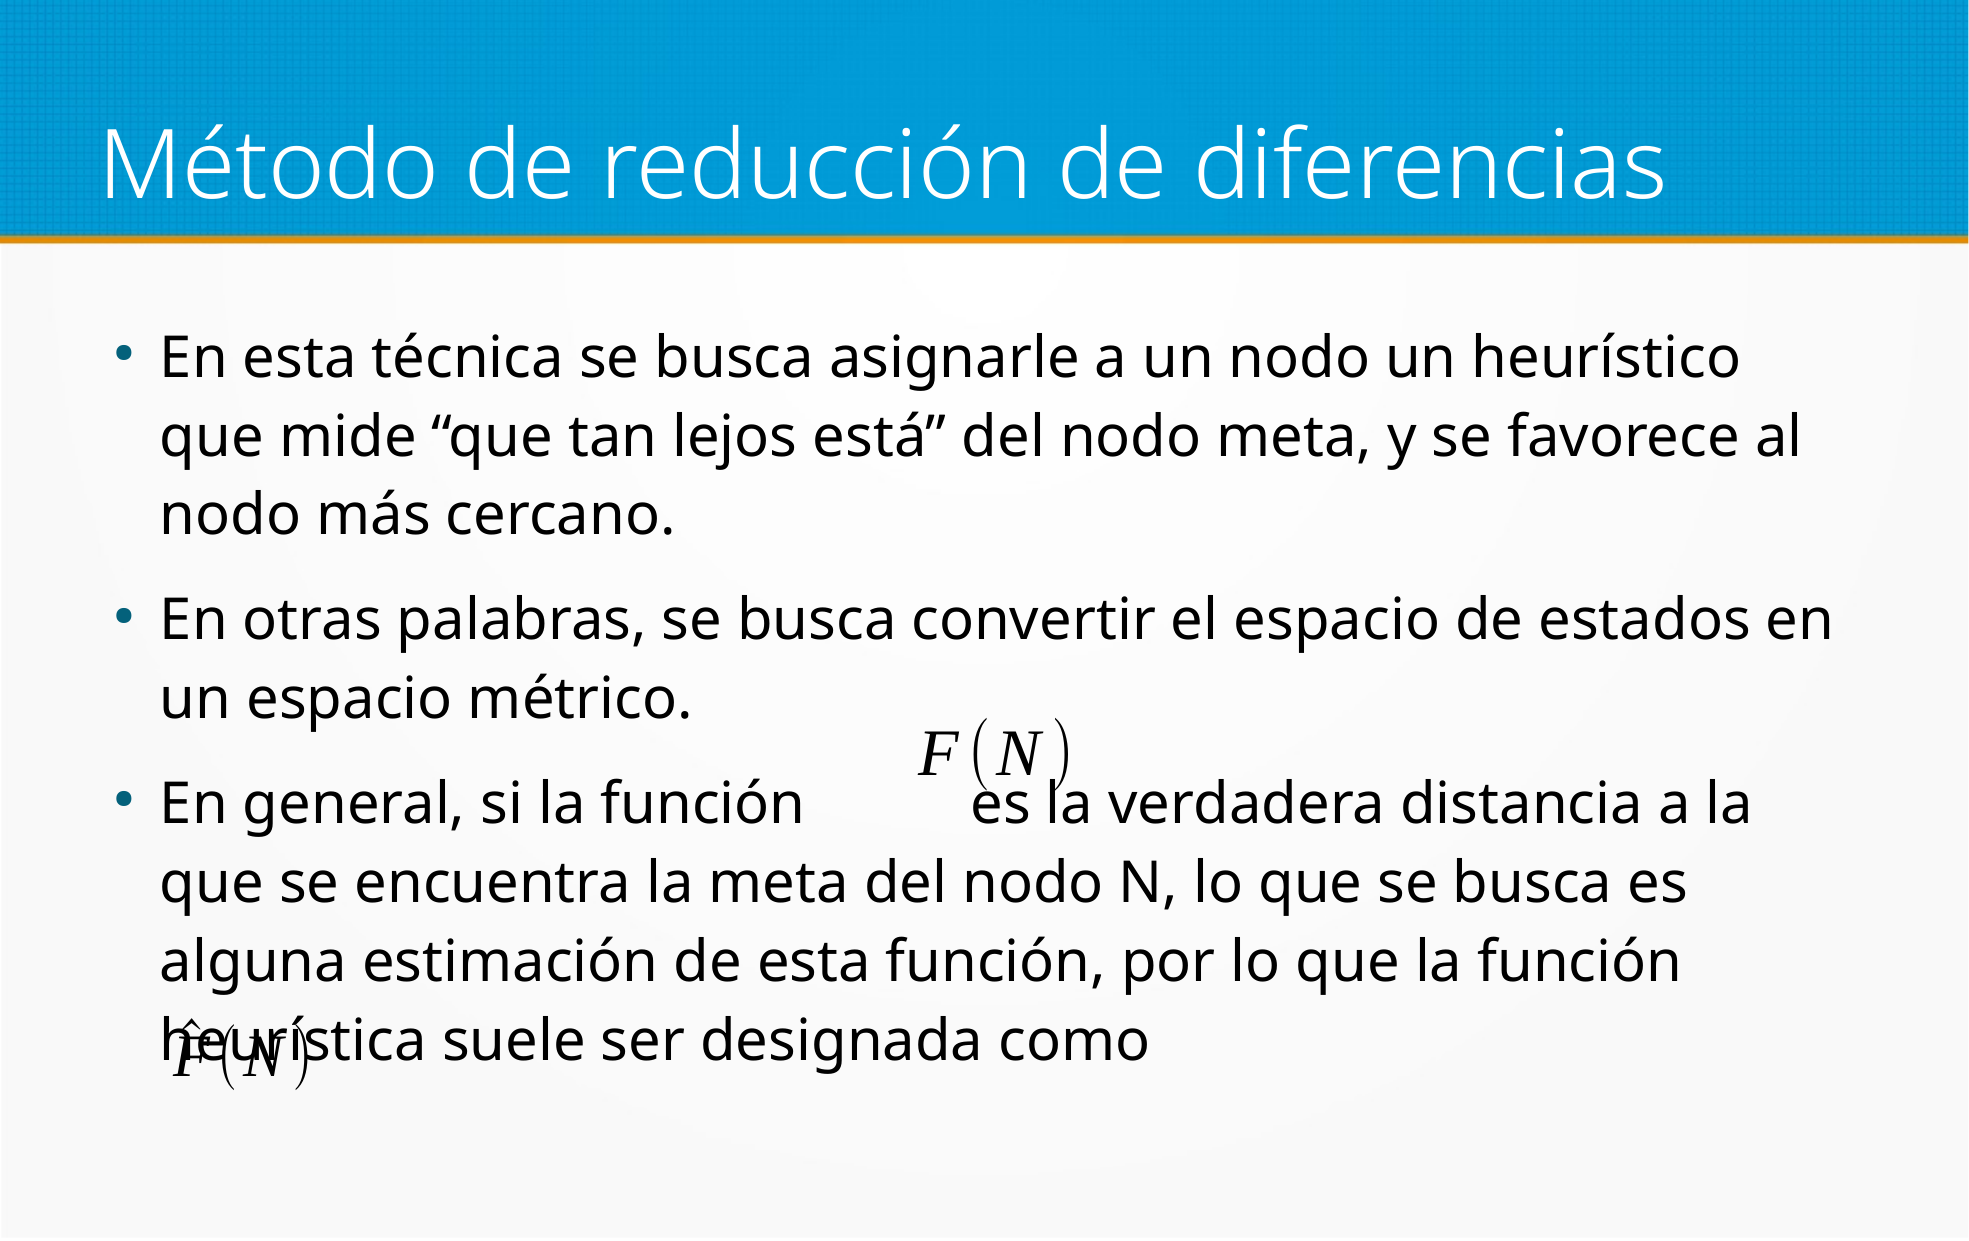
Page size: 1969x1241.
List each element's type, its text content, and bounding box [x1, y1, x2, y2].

list En esta técnica se busca asignarle a un nodo un heurístico que mide “que tan lejos está” del nodo meta, y se favorece al nodo más cercano. En otras palabras, se busca convertir el espacio de estados en un espacio métrico. En general, si la función es la verdadera distancia a la que se encuentra la meta del nodo N, lo que se busca es alguna estimación de esta función, por lo que la función heurística suele ser designada como [98, 315, 1861, 1081]
title Método de reducción de diferencias [98, 19, 1870, 227]
picture [0, 233, 1969, 1241]
chart [909, 714, 1080, 795]
chart [163, 1015, 319, 1094]
chart [917, 614, 930, 642]
